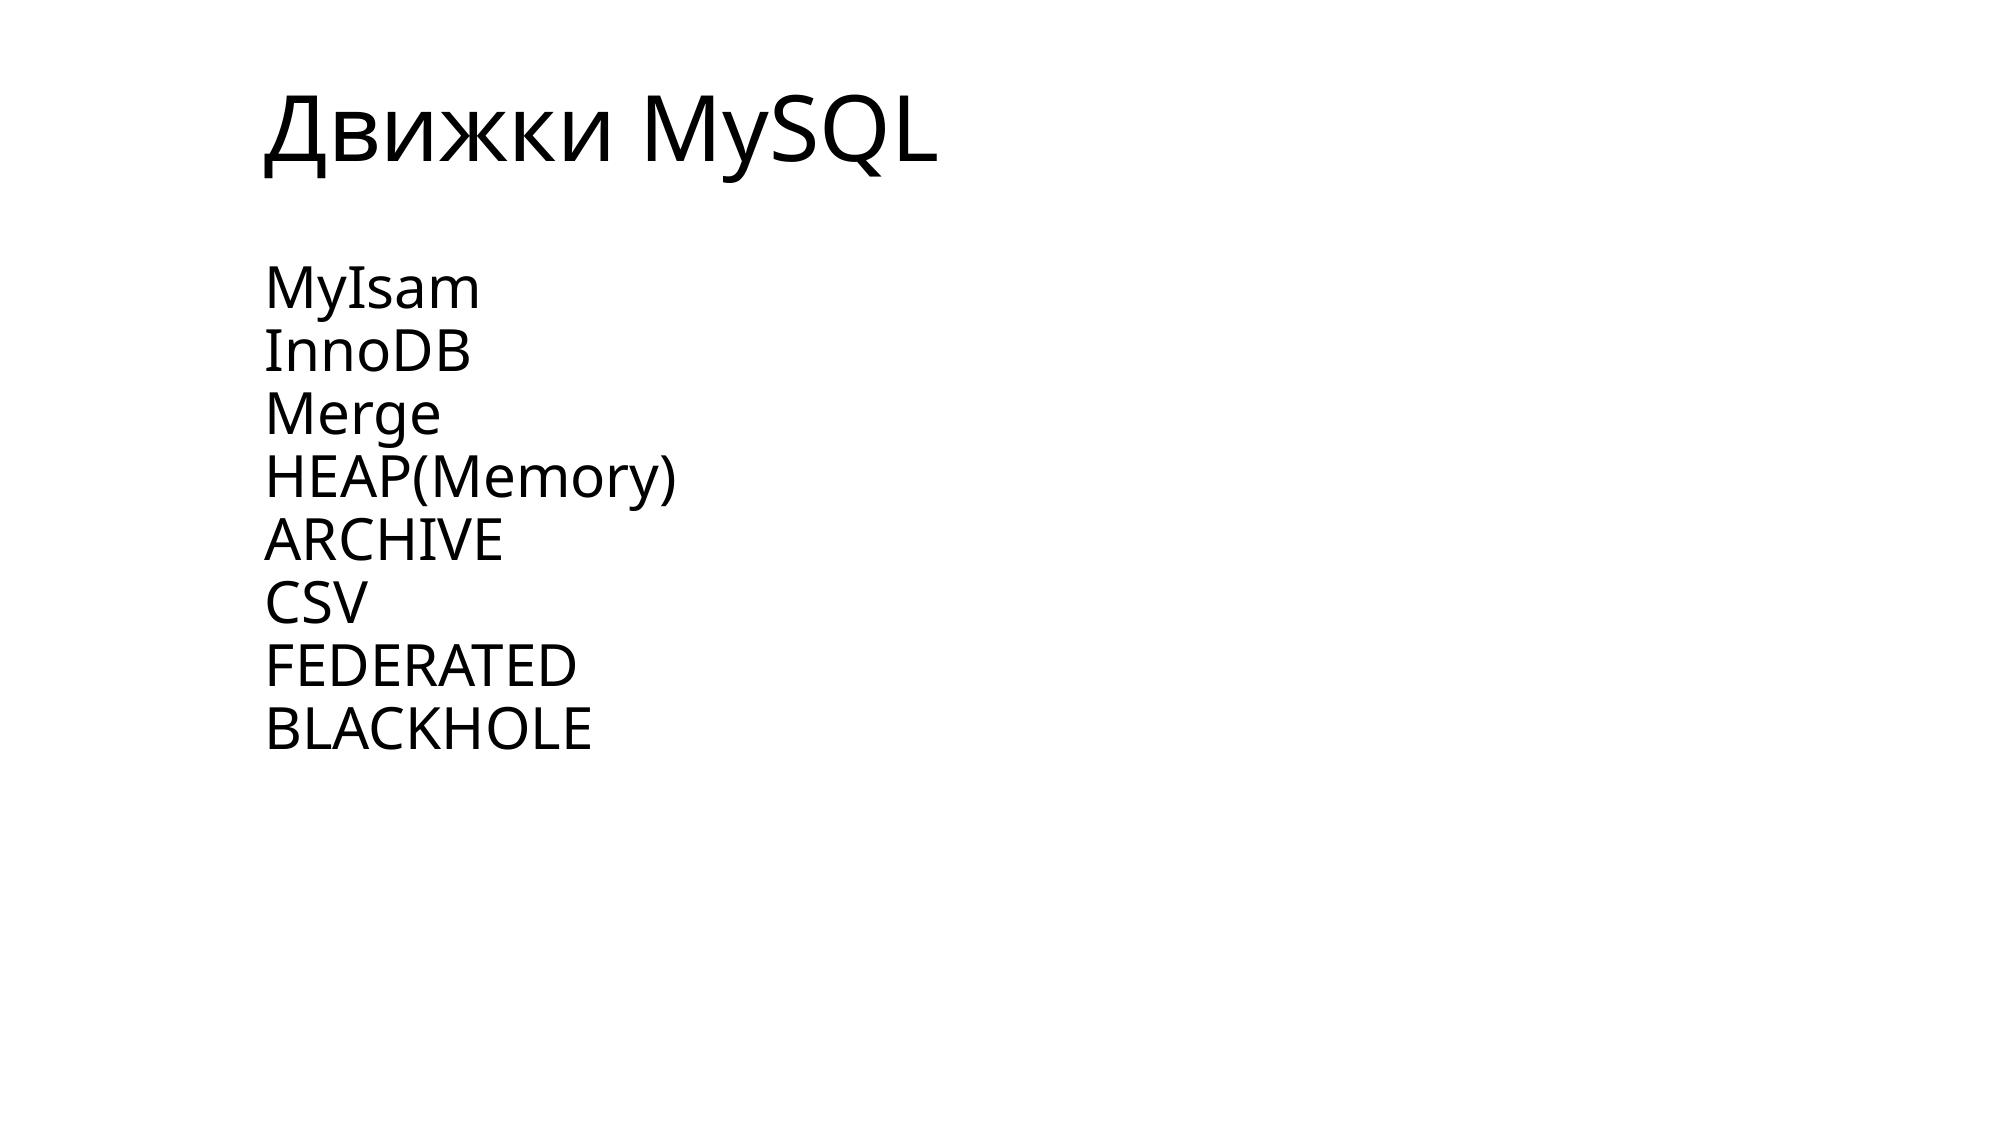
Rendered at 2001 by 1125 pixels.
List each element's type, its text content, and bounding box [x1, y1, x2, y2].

title Движки MySQL [249, 75, 1750, 212]
subtitle MyIsam InnoDB Merge HEAP(Memory) ARCHIVE CSV FEDERATED BLACKHOLE [249, 251, 1885, 937]
